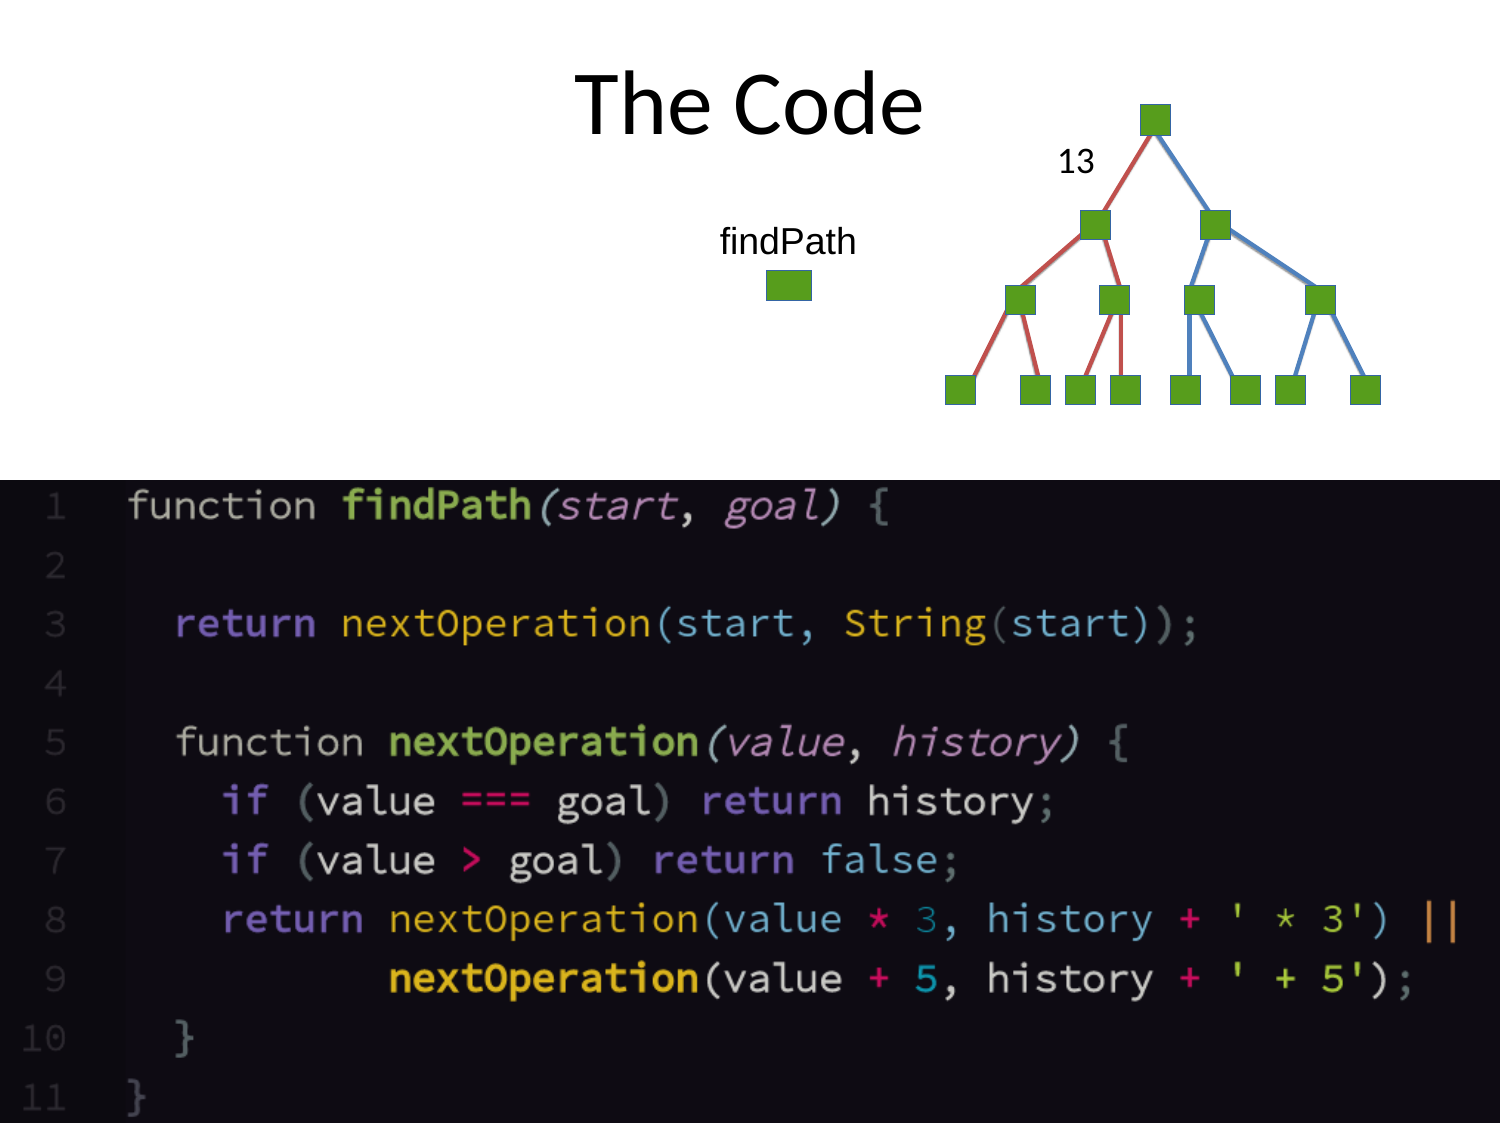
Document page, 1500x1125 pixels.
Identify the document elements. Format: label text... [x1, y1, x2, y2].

text_box [1275, 375, 1306, 405]
text_box [1170, 375, 1201, 405]
text_box [1140, 104, 1171, 136]
text_box [1200, 210, 1231, 240]
text_box 13 [1042, 128, 1110, 189]
text_box [1065, 375, 1096, 405]
text_box [1099, 285, 1130, 315]
text_box findPath [705, 213, 872, 271]
text_box [1080, 210, 1111, 240]
text_box [1110, 375, 1141, 405]
text_box [1230, 375, 1261, 405]
text_box [1350, 375, 1381, 405]
picture [0, 480, 1500, 1123]
text_box [1184, 285, 1215, 315]
text_box [1305, 285, 1336, 315]
title The Code [1120, 138, 1191, 192]
title The Code [75, 3, 1425, 192]
text_box [1020, 375, 1051, 405]
text_box [766, 271, 812, 301]
text_box [945, 375, 976, 405]
text_box [1005, 285, 1036, 315]
